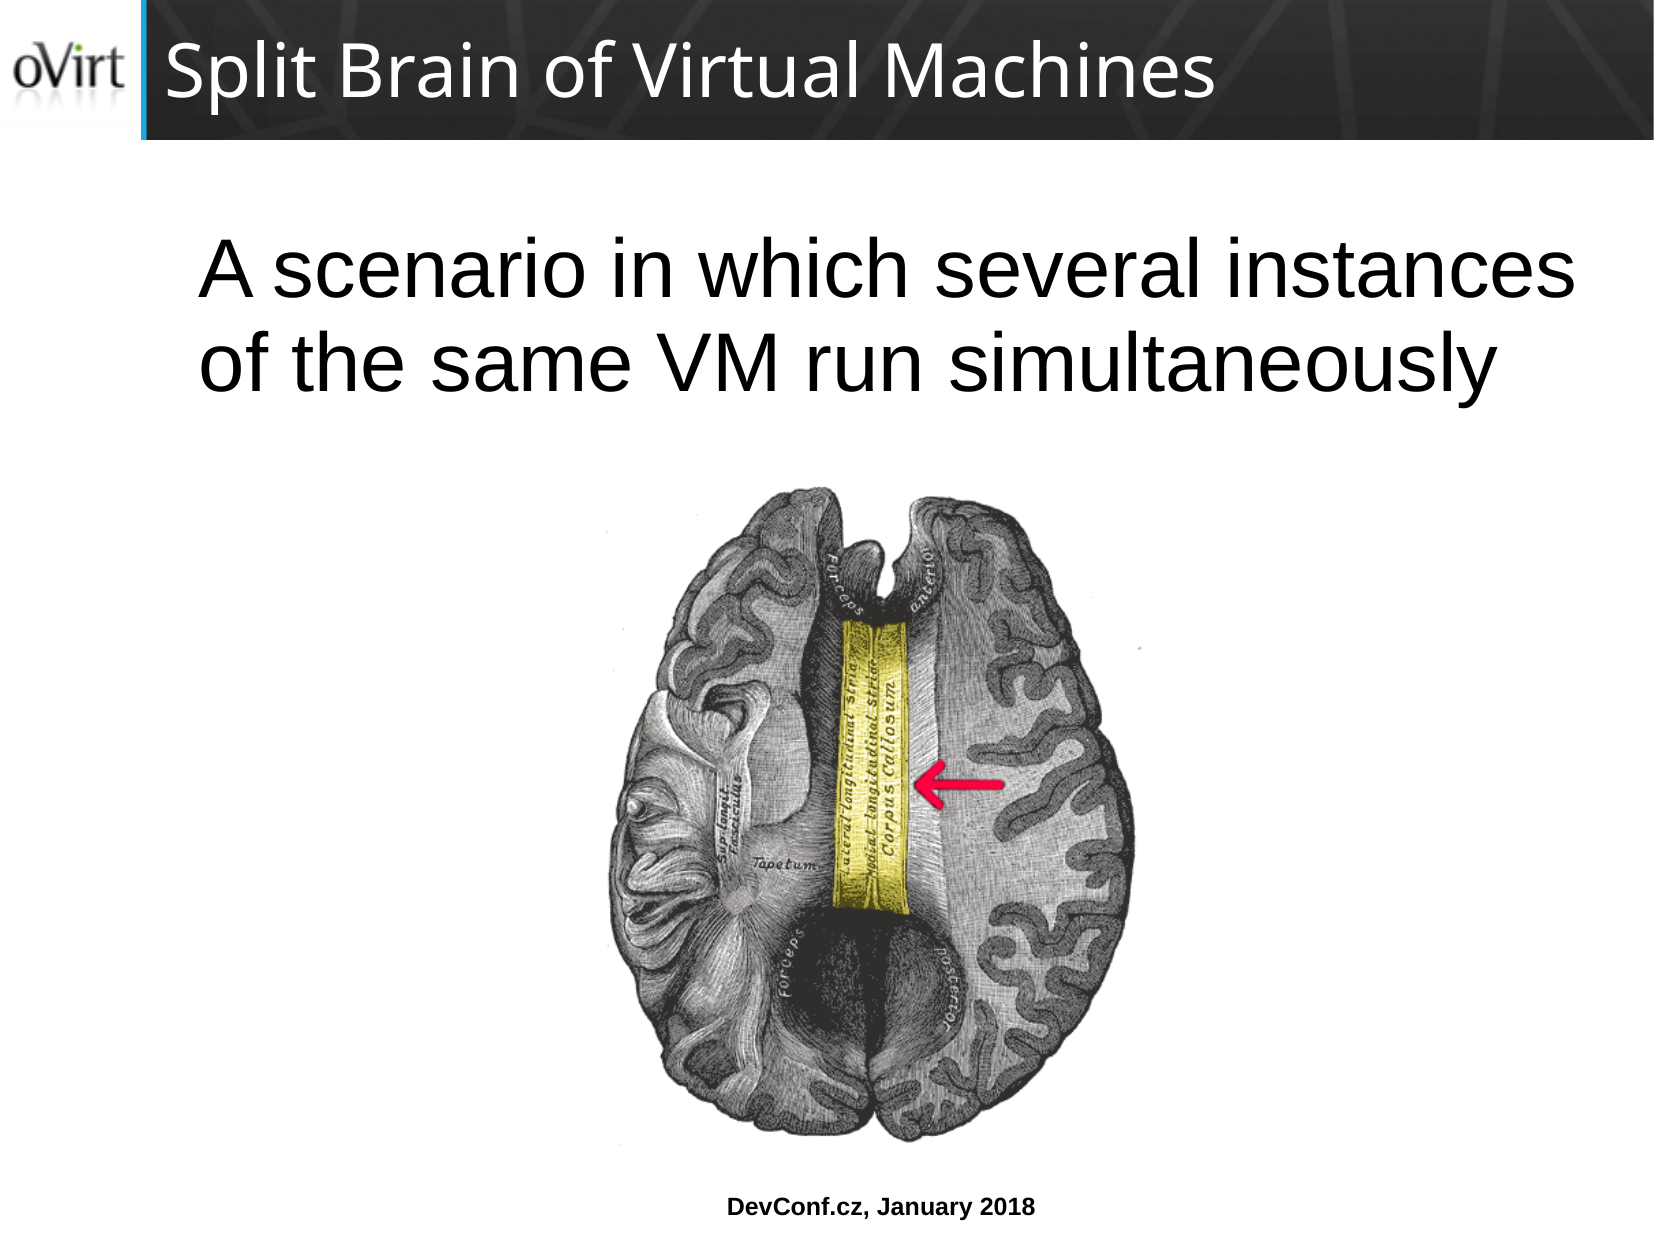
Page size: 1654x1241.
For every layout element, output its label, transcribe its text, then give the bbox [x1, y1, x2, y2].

text_box A scenario in which several instances of the same VM run simultaneously [113, 215, 1629, 465]
picture [590, 464, 1143, 1147]
picture [0, 0, 1654, 140]
title Split Brain of Virtual Machines [164, 11, 1653, 126]
